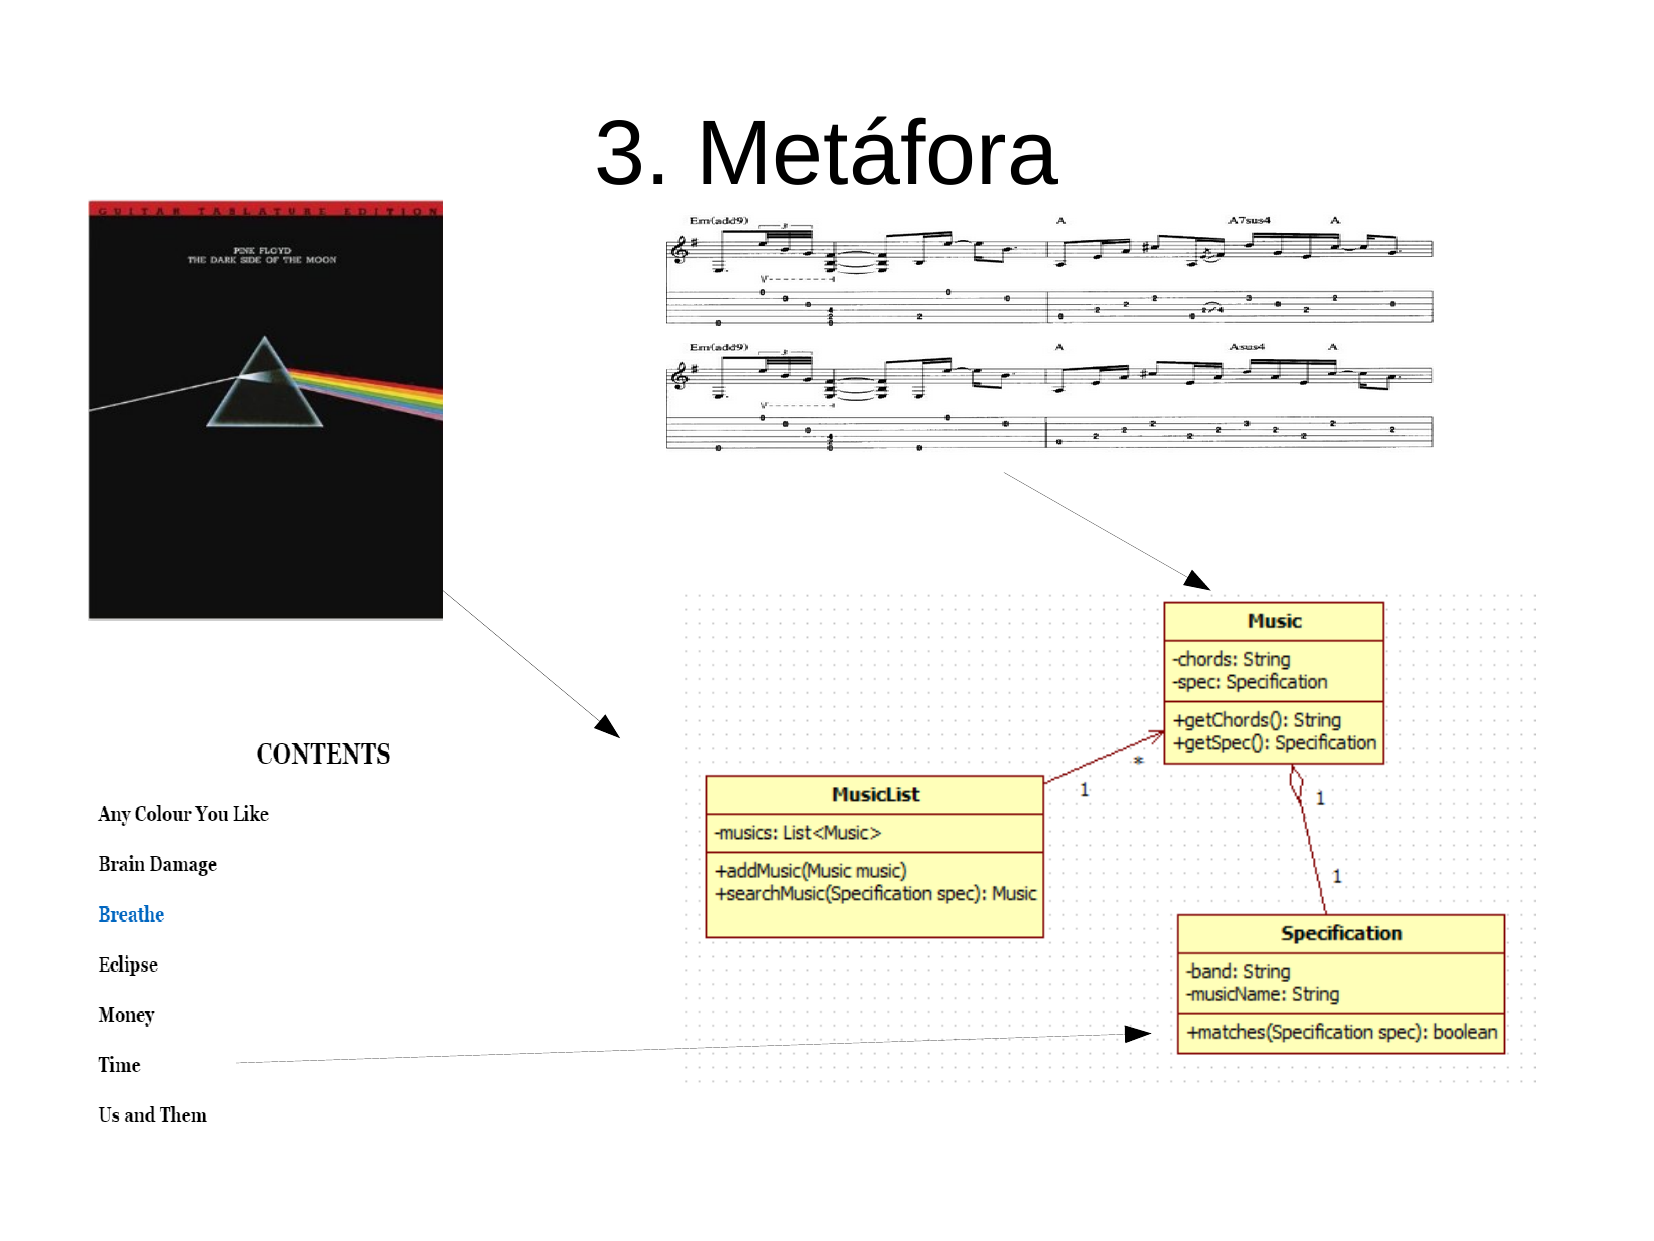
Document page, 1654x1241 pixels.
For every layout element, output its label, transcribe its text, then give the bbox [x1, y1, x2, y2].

picture [59, 719, 473, 1152]
picture [649, 206, 1447, 473]
picture [88, 199, 443, 621]
title 3. Metáfora [82, 49, 1571, 257]
picture [679, 590, 1536, 1093]
